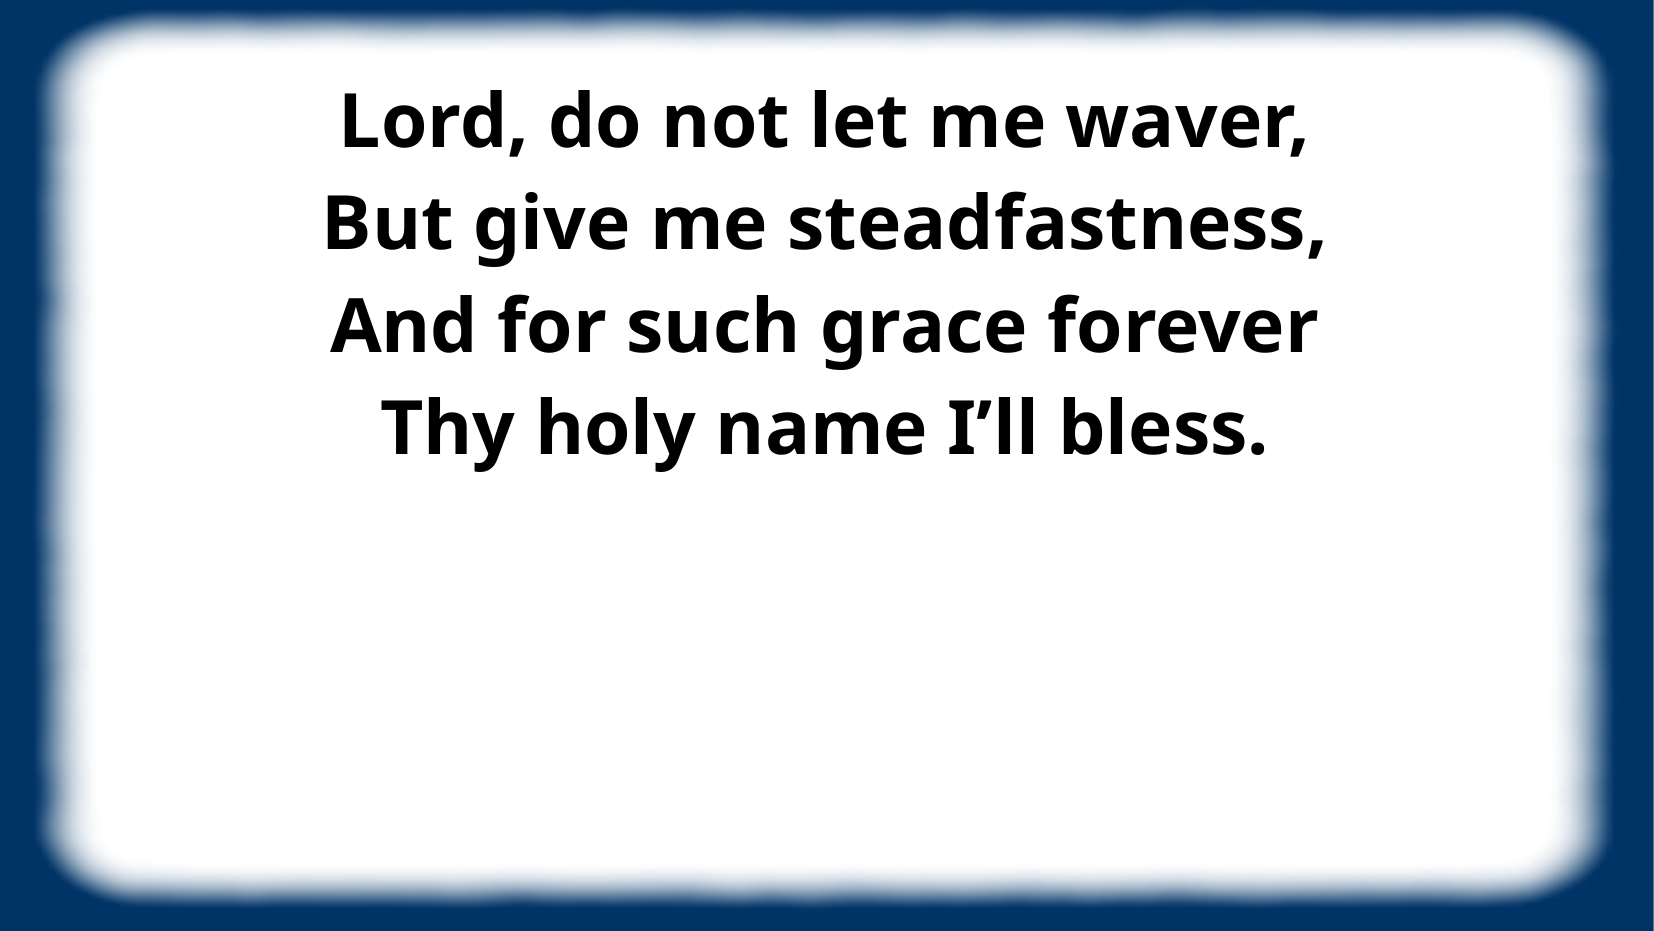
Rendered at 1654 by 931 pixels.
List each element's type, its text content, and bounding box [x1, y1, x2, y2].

text_box Lord, do not let me waver, But give me steadfastness, And for such grace forever Thy holy name I’ll bless. [105, 60, 1546, 475]
picture [0, 0, 1654, 931]
